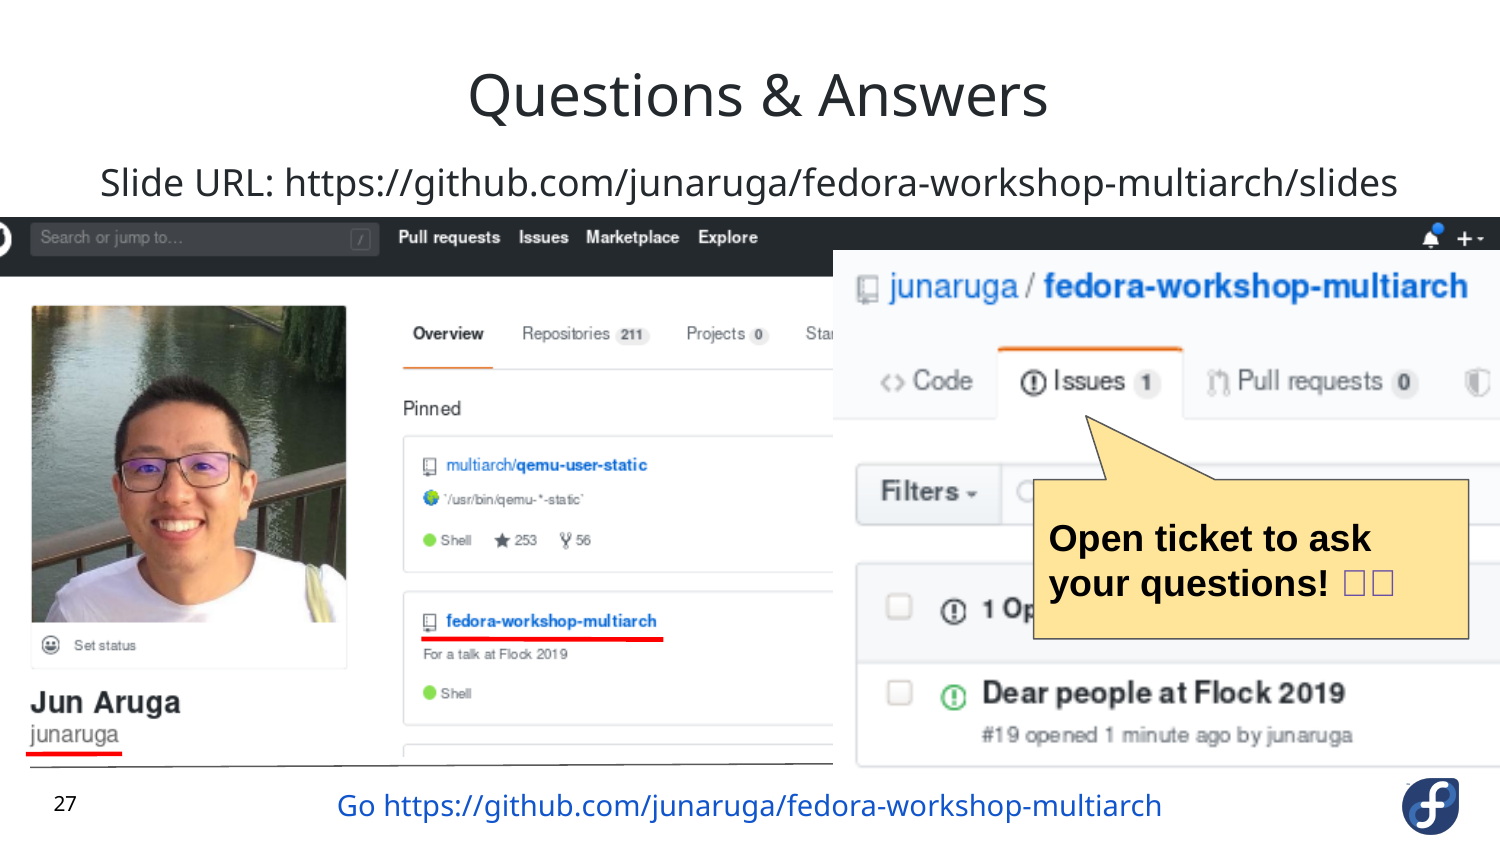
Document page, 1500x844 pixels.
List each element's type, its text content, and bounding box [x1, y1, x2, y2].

text_box Open ticket to ask your questions! 🙆🙋 [1033, 415, 1469, 639]
picture [1402, 778, 1459, 835]
picture [0, 217, 1500, 773]
slide_number <number> [38, 772, 104, 837]
title Questions & Answers [30, 43, 1488, 137]
slide_number Go https://github.com/junaruga/fedora-workshop-multiarch [191, 772, 1309, 837]
list Slide URL: https://github.com/junaruga/fedora-workshop-multiarch/slides [0, 137, 1500, 202]
